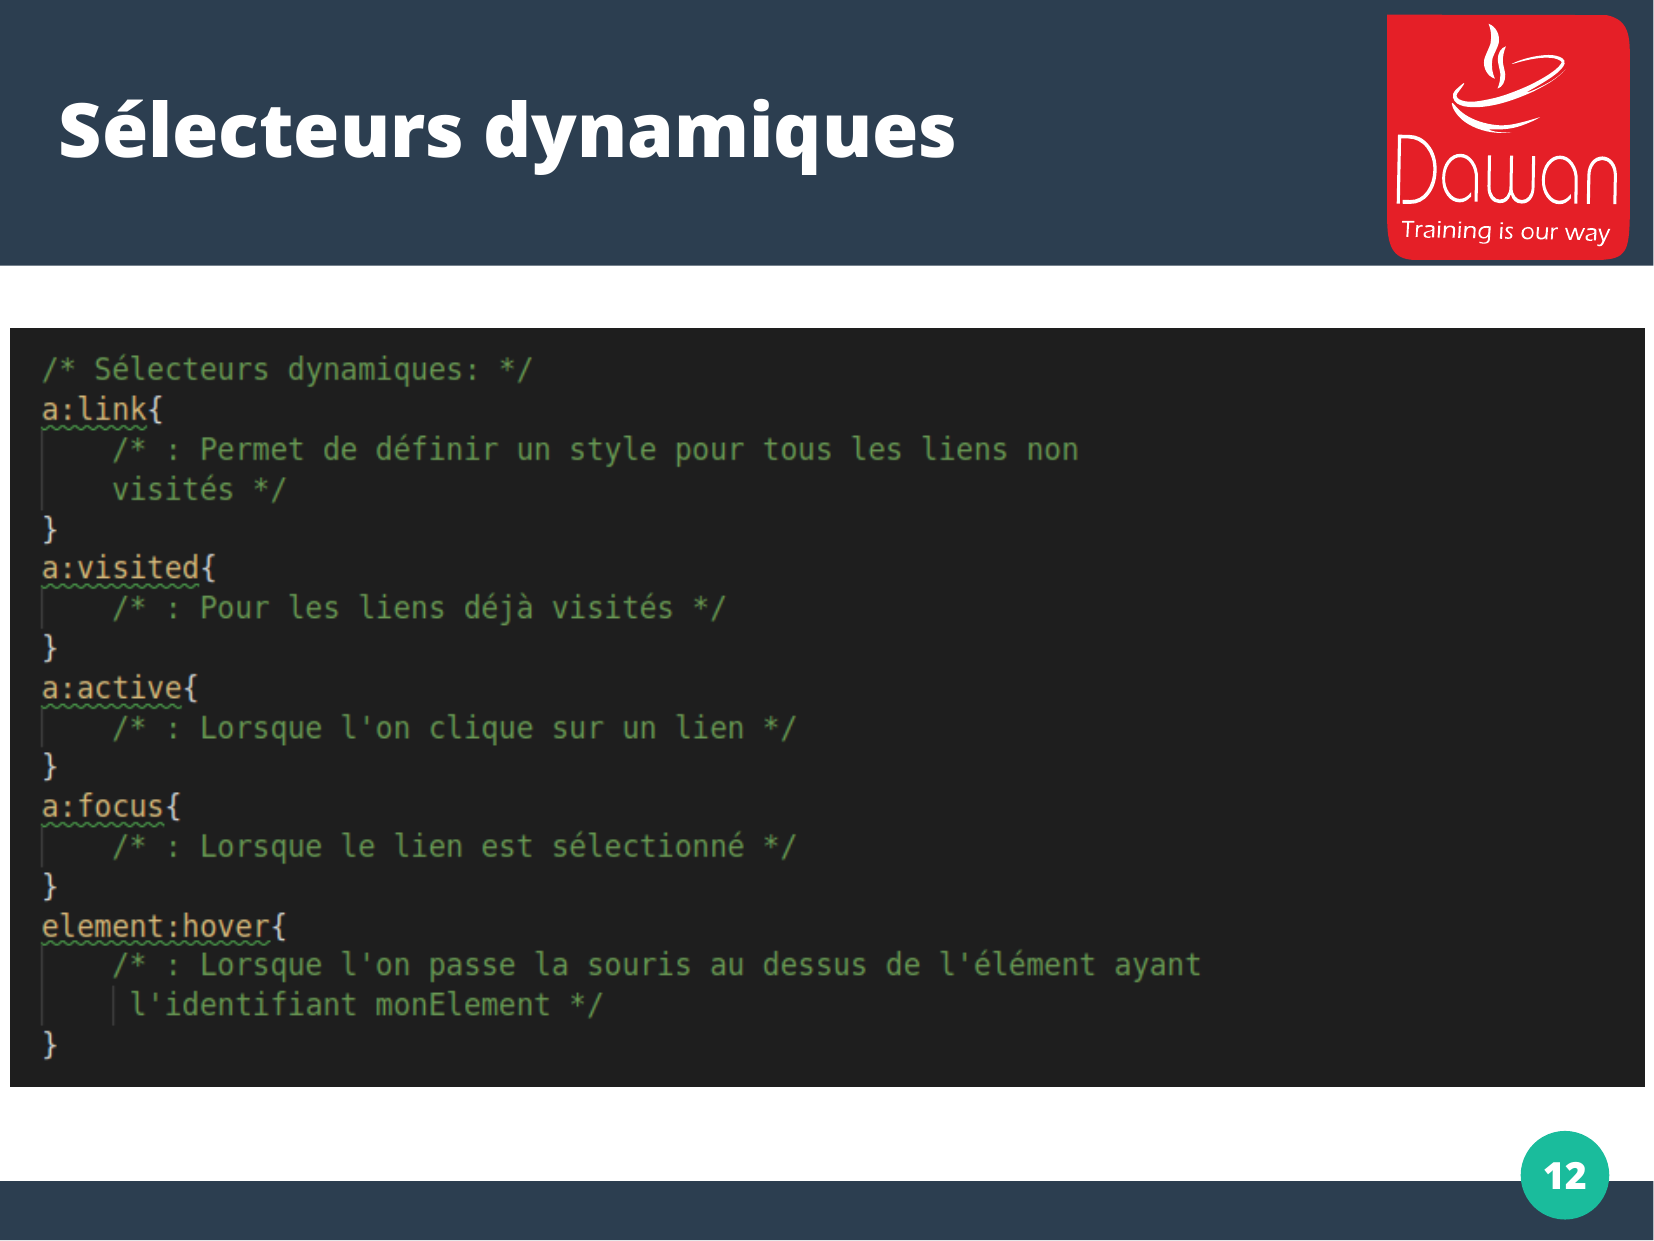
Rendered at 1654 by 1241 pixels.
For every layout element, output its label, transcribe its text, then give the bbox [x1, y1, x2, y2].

title Sélecteurs dynamiques [59, 49, 1387, 207]
picture [10, 328, 1645, 1087]
picture [1387, 14, 1630, 260]
